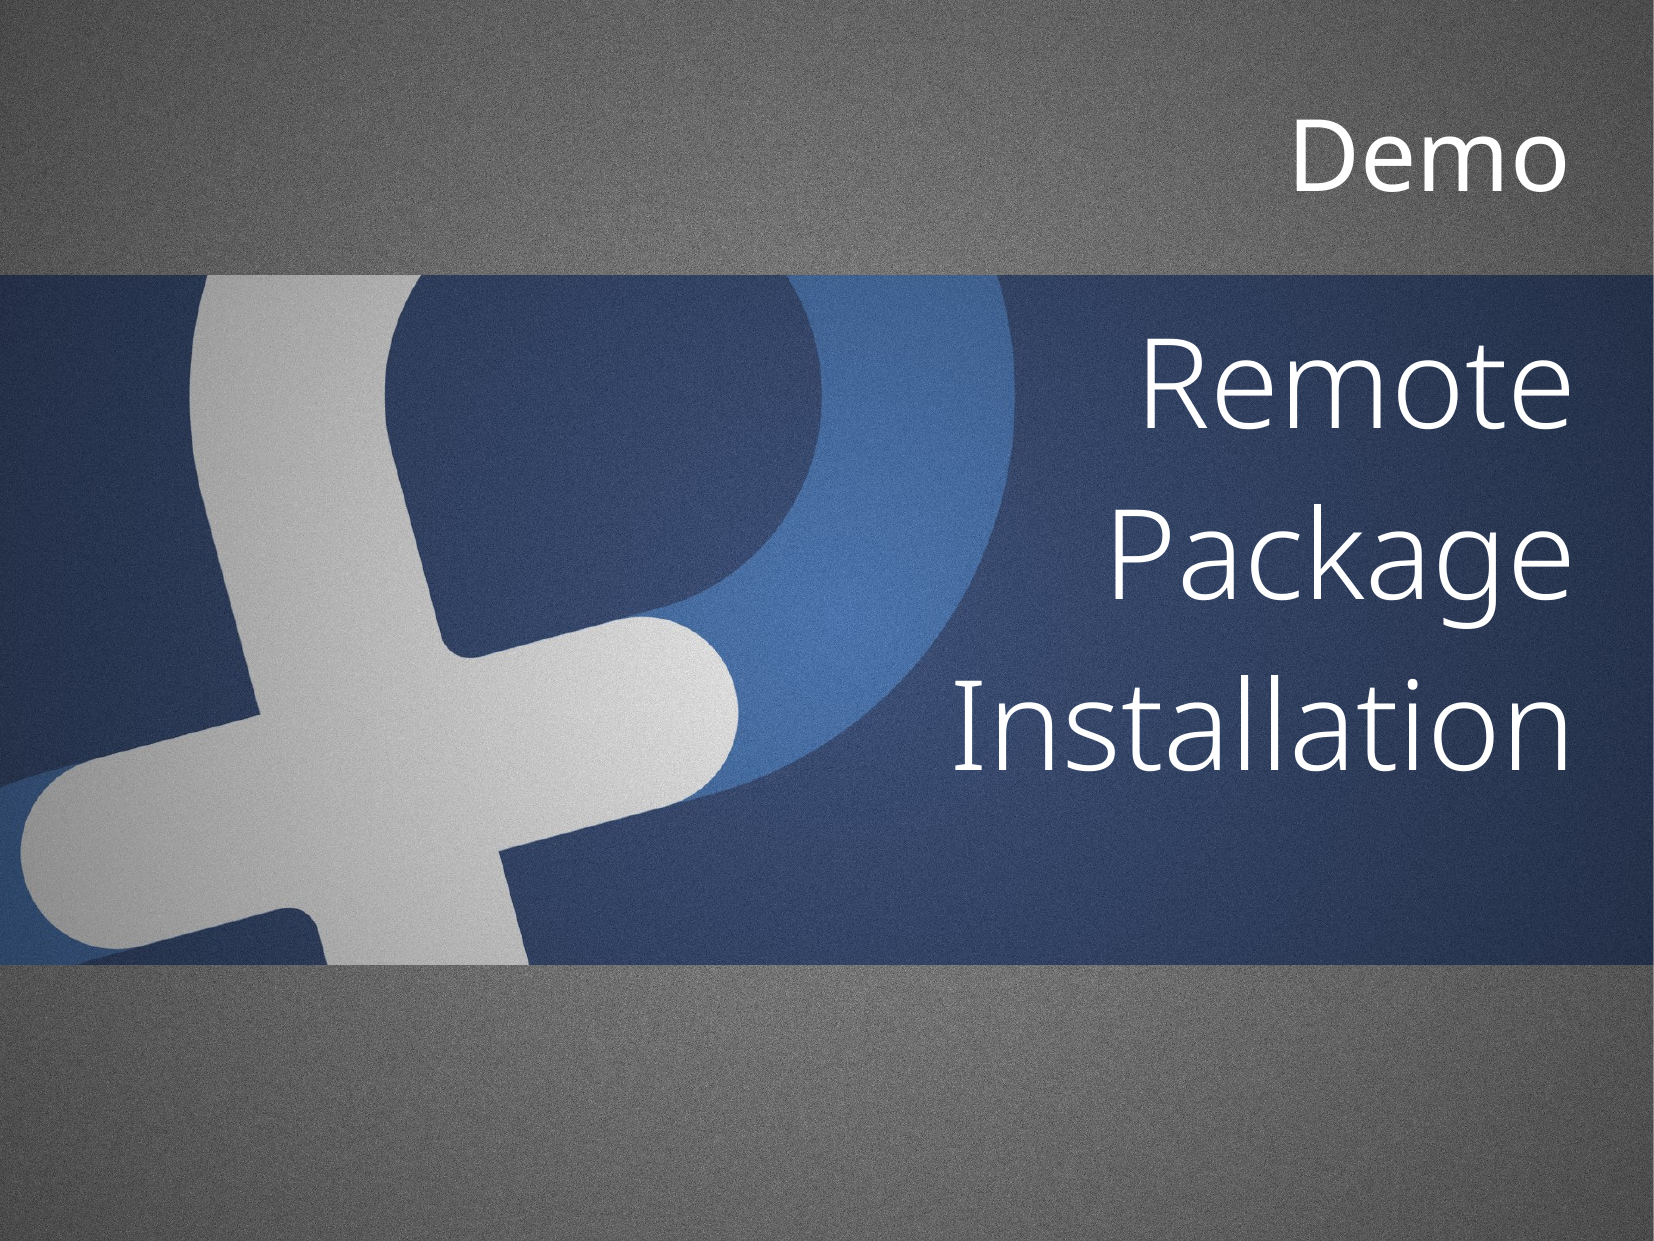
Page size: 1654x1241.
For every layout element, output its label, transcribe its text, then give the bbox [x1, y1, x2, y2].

picture [0, 0, 1654, 1241]
title Demo [82, 49, 1571, 257]
subtitle Remote Package Installation [88, 295, 1577, 1114]
